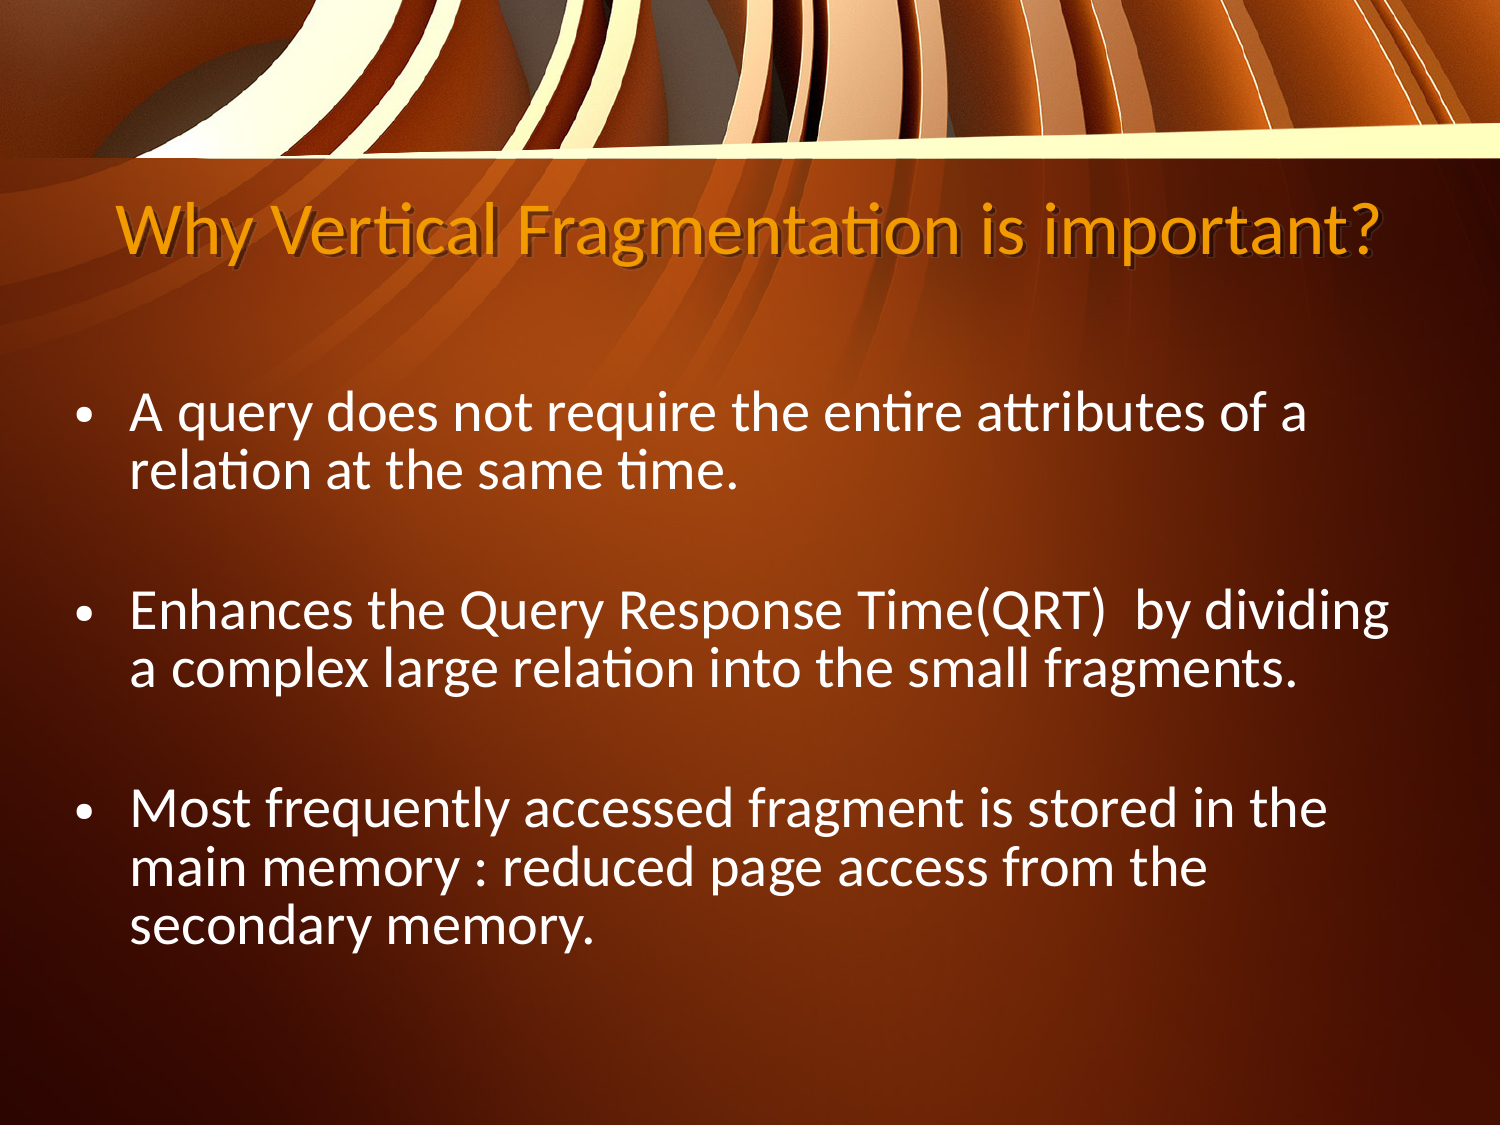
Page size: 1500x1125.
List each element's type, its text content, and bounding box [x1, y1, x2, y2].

subtitle A query does not require the entire attributes of a relation at the same time. Enhances the Query Response Time(QRT) by dividing a complex large relation into the small fragments. Most frequently accessed fragment is stored in the main memory : reduced page access from the secondary memory. [73, 299, 1427, 1125]
title Why Vertical Fragmentation is important? [73, 161, 1427, 287]
picture [0, 0, 1500, 1125]
